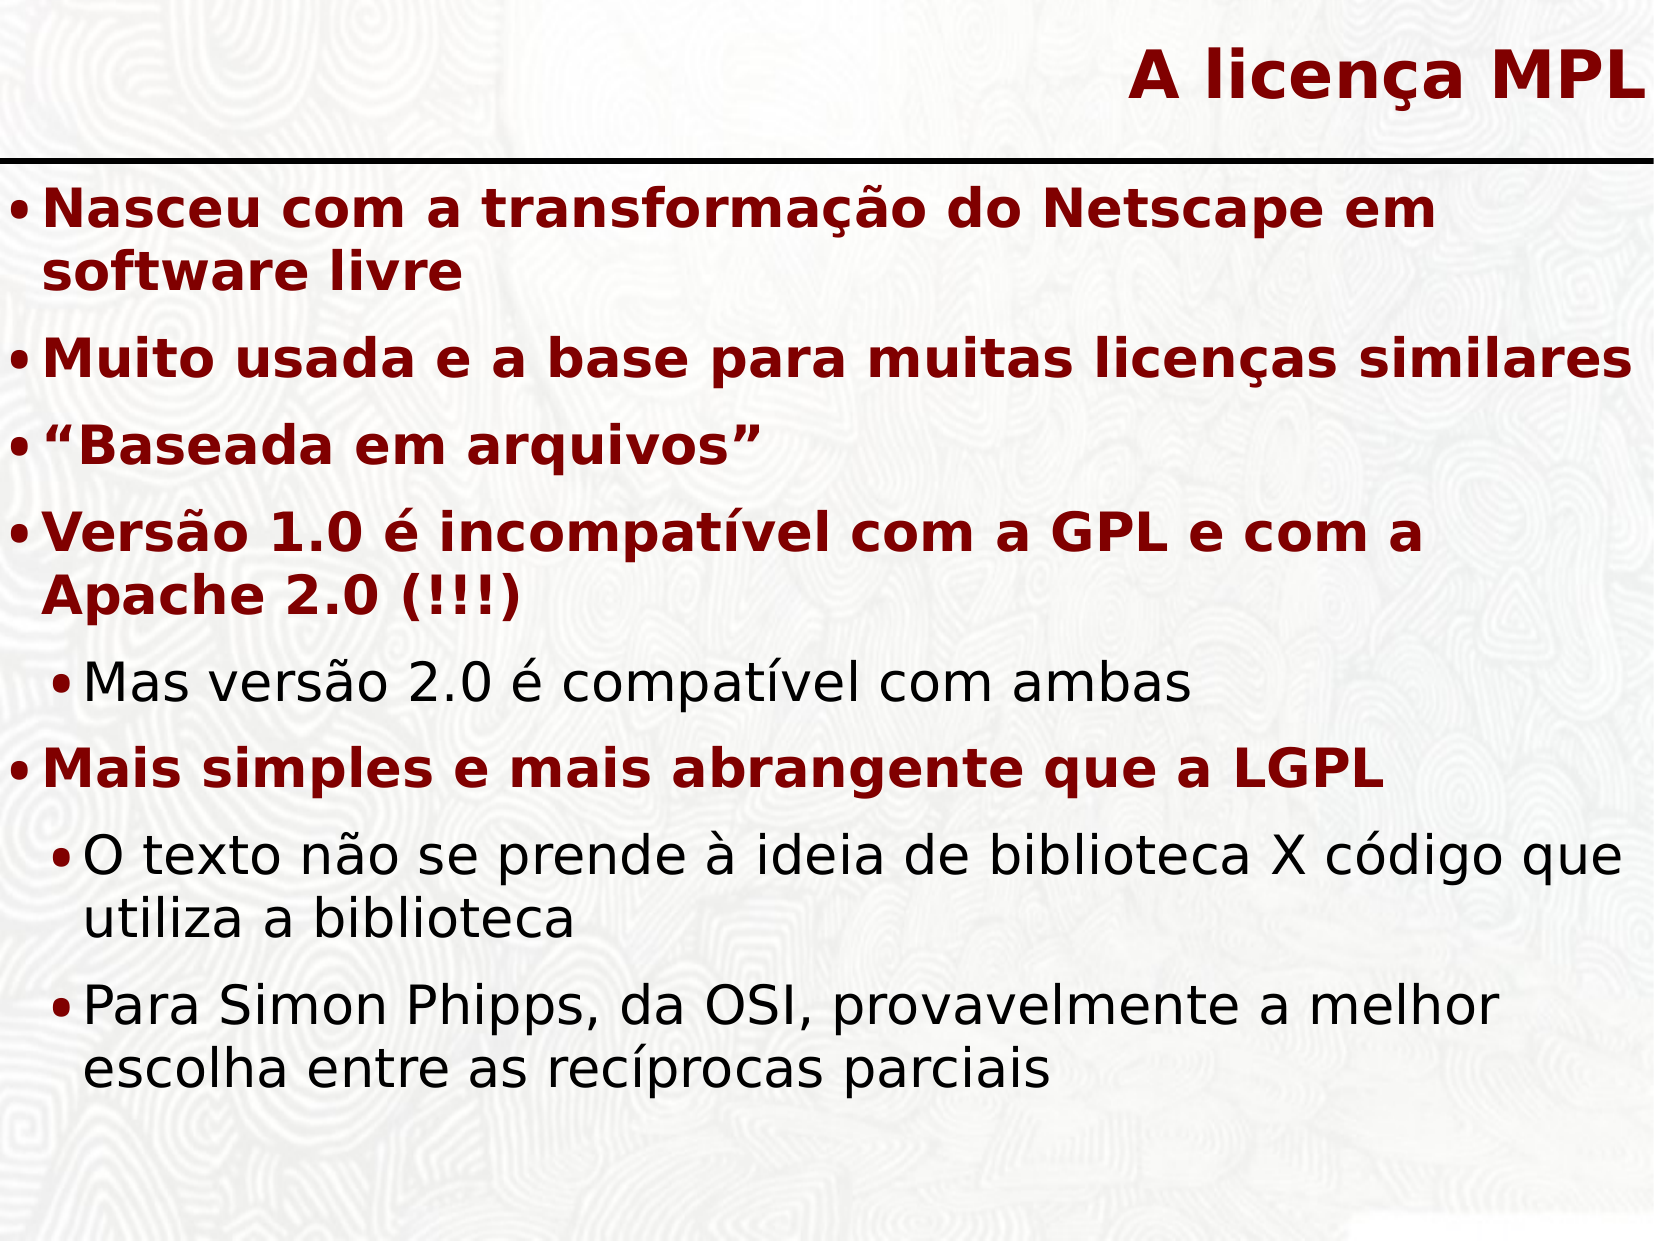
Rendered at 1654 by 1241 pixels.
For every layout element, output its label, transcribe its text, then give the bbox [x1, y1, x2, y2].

title A licença MPL [602, 0, 1648, 153]
picture [0, 0, 1654, 158]
list Nasceu com a transformação do Netscape em software livre Muito usada e a base para muitas licenças similares “Baseada em arquivos” Versão 1.0 é incompatível com a GPL e com a Apache 2.0 (!!!) Mas versão 2.0 é compatível com ambas Mais simples e mais abrangente que a LGPL O texto não se prende à ideia de biblioteca X código que utiliza a biblioteca Para Simon Phipps, da OSI, provavelmente a melhor escolha entre as recíprocas parciais [5, 177, 1654, 1229]
picture [0, 164, 1654, 1241]
